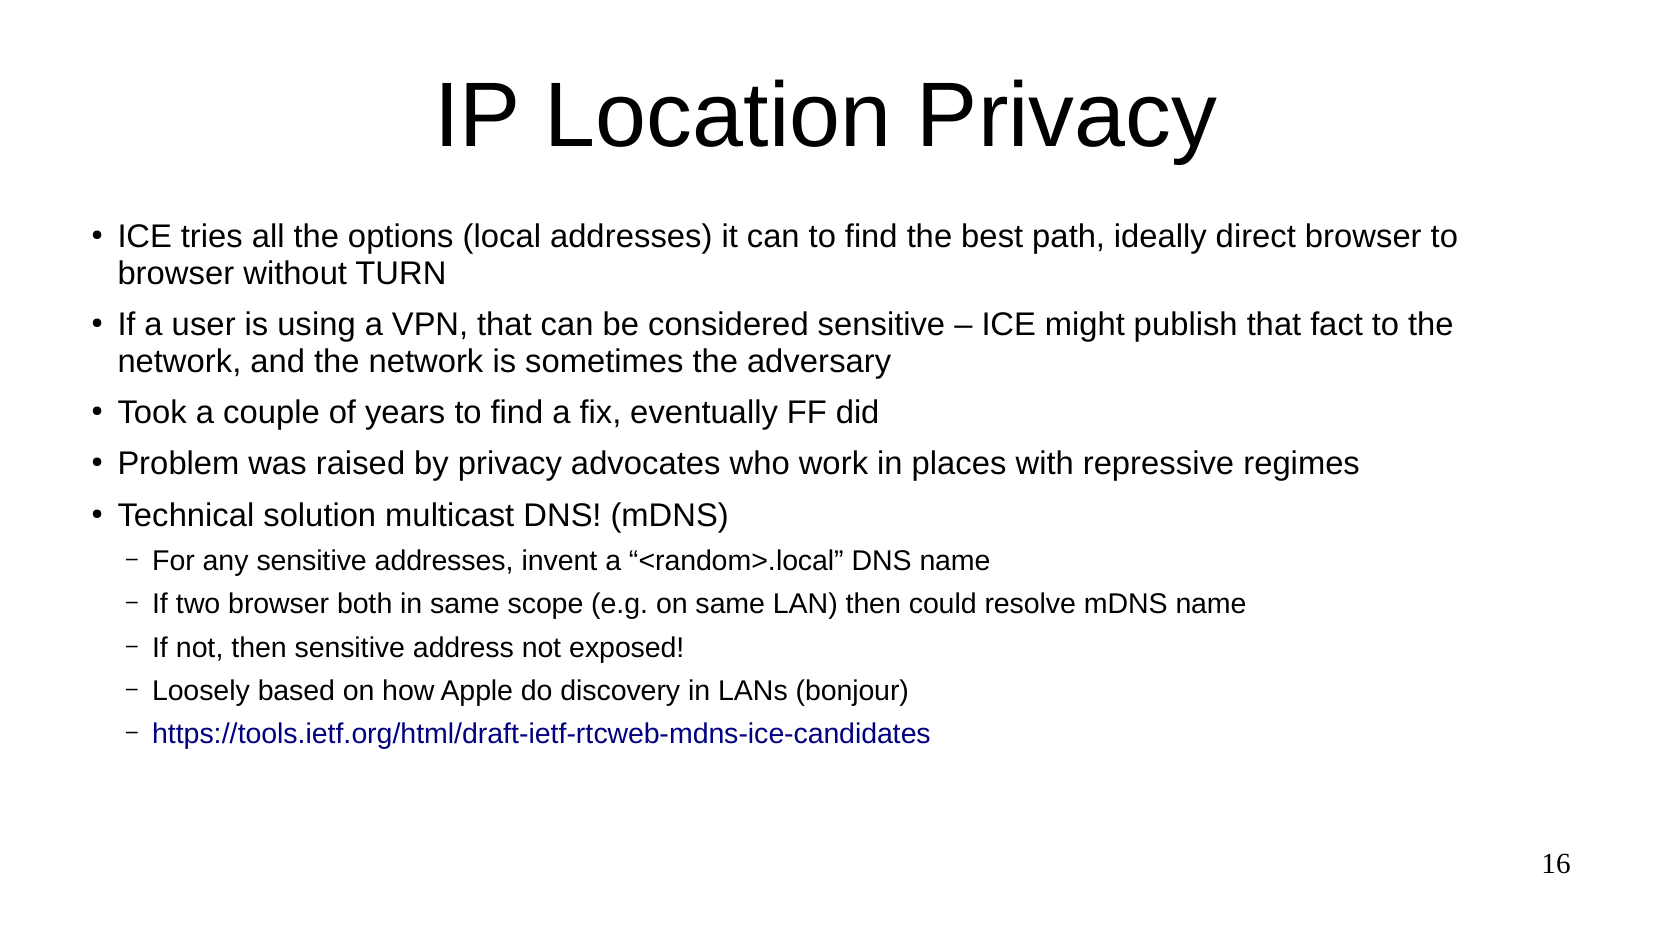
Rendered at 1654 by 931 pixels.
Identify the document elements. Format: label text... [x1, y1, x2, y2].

list ICE tries all the options (local addresses) it can to find the best path, ideally direct browser to browser without TURN If a user is using a VPN, that can be considered sensitive – ICE might publish that fact to the network, and the network is sometimes the adversary Took a couple of years to find a fix, eventually FF did Problem was raised by privacy advocates who work in places with repressive regimes Technical solution multicast DNS! (mDNS) For any sensitive addresses, invent a “<random>.local” DNS name If two browser both in same scope (e.g. on same LAN) then could resolve mDNS name If not, then sensitive address not exposed! Loosely based on how Apple do discovery in LANs (bonjour) https://tools.ietf.org/html/draft-ietf-rtcweb-mdns-ice-candidates [82, 217, 1571, 758]
title IP Location Privacy [82, 37, 1571, 193]
